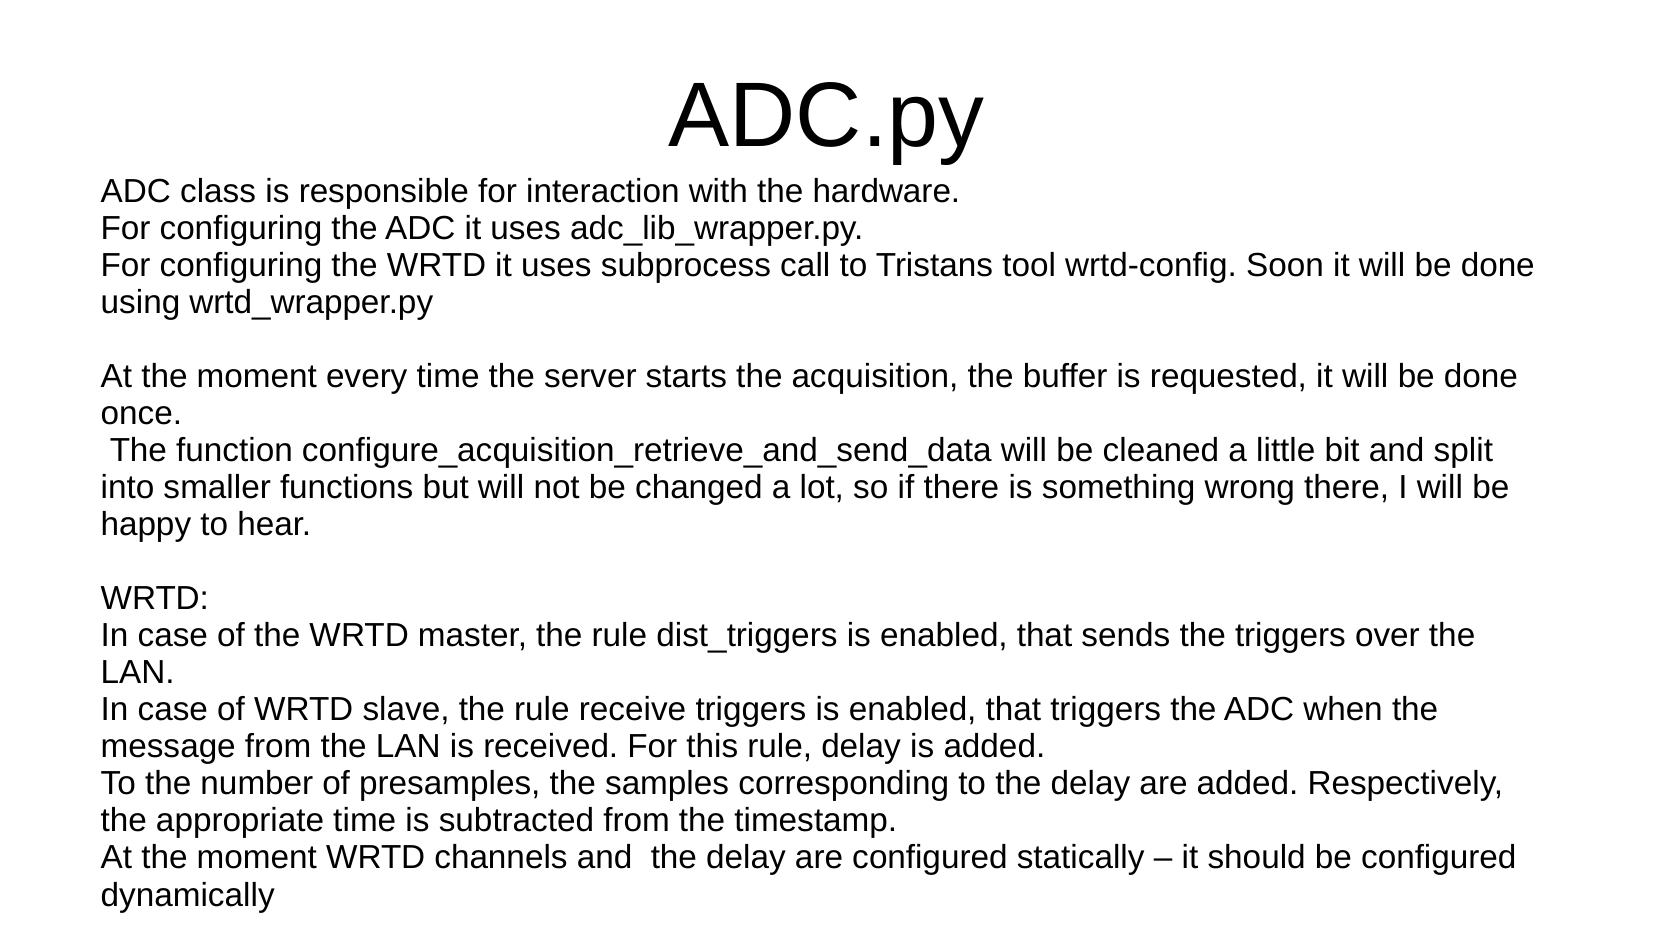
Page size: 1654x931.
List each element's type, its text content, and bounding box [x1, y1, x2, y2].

title ADC.py [82, 37, 1571, 193]
text_box ADC class is responsible for interaction with the hardware. For configuring the ADC it uses adc_lib_wrapper.py. For configuring the WRTD it uses subprocess call to Tristans tool wrtd-config. Soon it will be done using wrtd_wrapper.py At the moment every time the server starts the acquisition, the buffer is requested, it will be done once. The function configure_acquisition_retrieve_and_send_data will be cleaned a little bit and split into smaller functions but will not be changed a lot, so if there is something wrong there, I will be happy to hear. WRTD: In case of the WRTD master, the rule dist_triggers is enabled, that sends the triggers over the LAN. In case of WRTD slave, the rule receive triggers is enabled, that triggers the ADC when the message from the LAN is received. For this rule, delay is added. To the number of presamples, the samples corresponding to the delay are added. Respectively, the appropriate time is subtracted from the timestamp. At the moment WRTD channels and the delay are configured statically – it should be configured dynamically [85, 165, 1571, 931]
